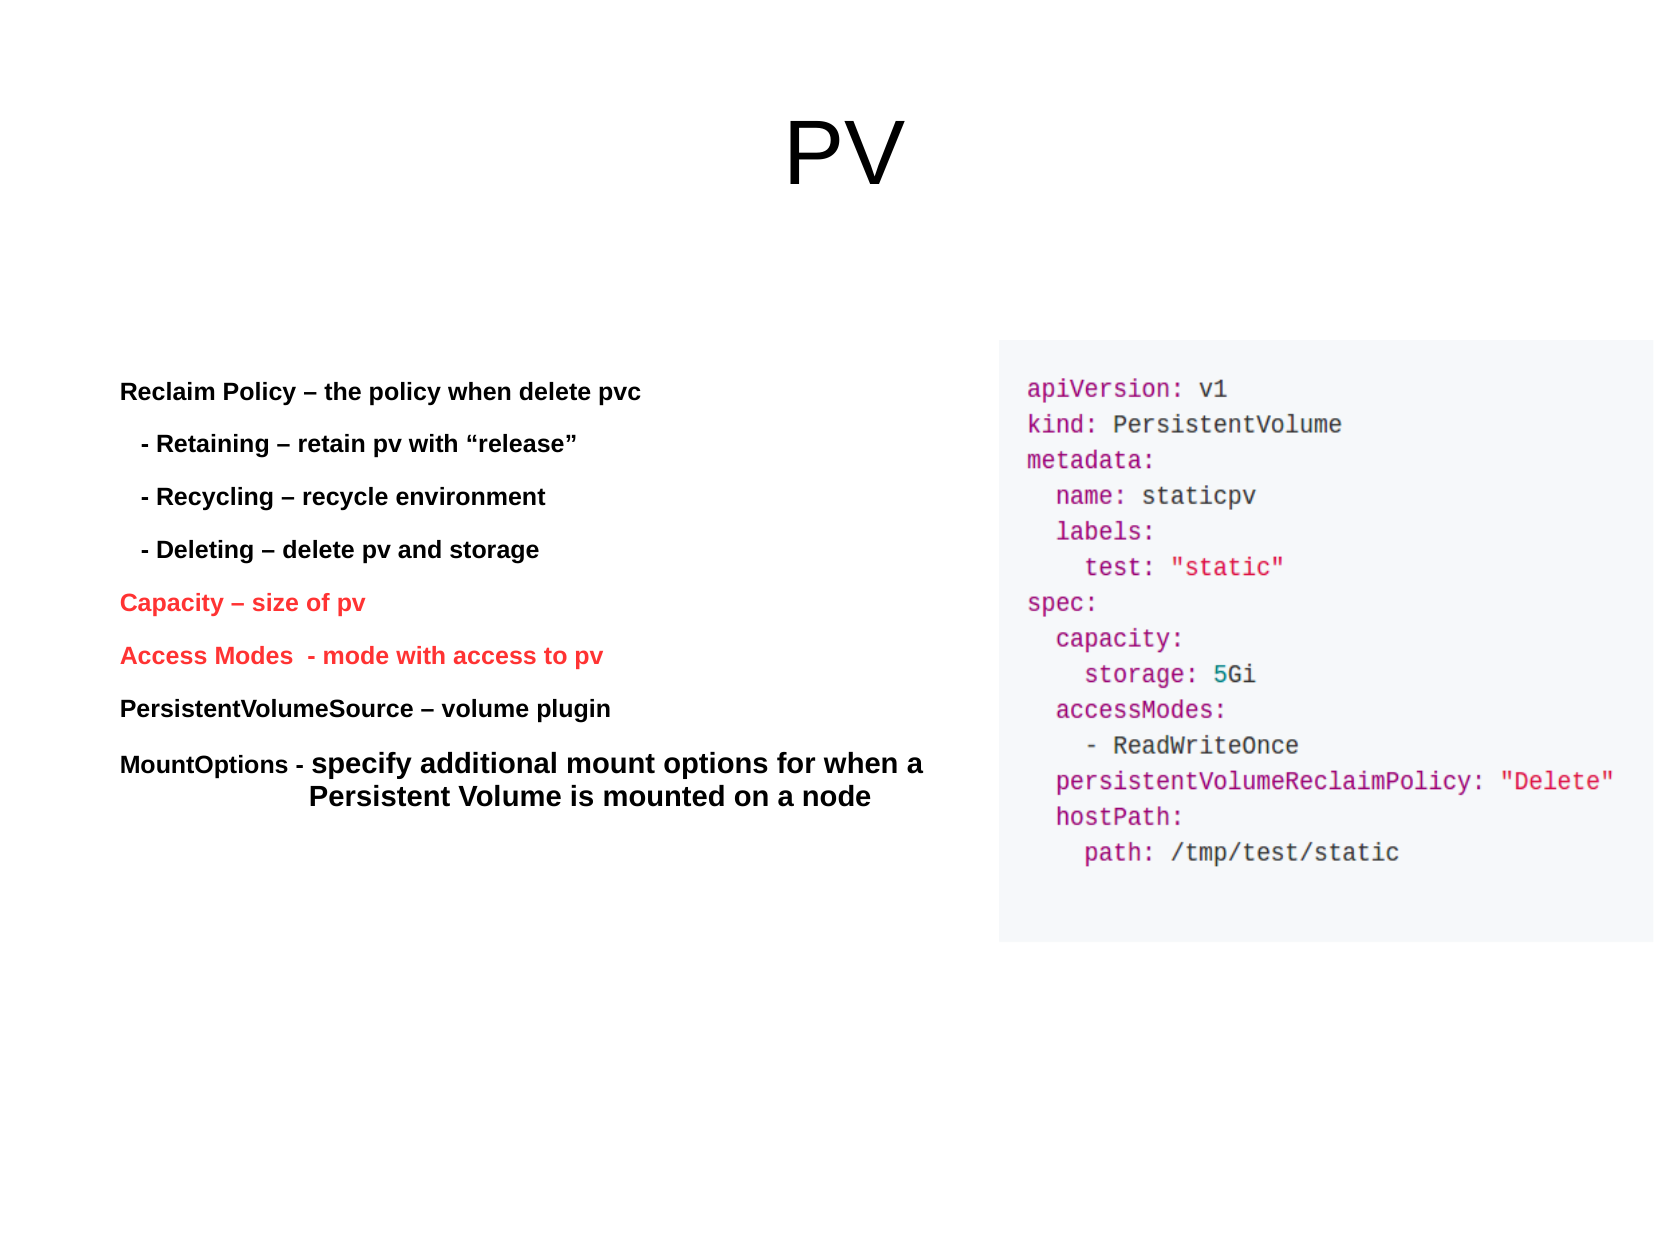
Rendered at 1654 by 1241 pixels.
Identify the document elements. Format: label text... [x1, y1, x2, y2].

picture [999, 340, 1654, 946]
title PV [82, 49, 1571, 257]
list [82, 290, 809, 1010]
text_box Reclaim Policy – the policy when delete pvc - Retaining – retain pv with “release” - Recycling – recycle environment - Deleting – delete pv and storage Capacity – size of pv Access Modes - mode with access to pv PersistentVolumeSource – volume plugin MountOptions - specify additional mount options for when a Persistent Volume is mounted on a node [809, 370, 999, 871]
